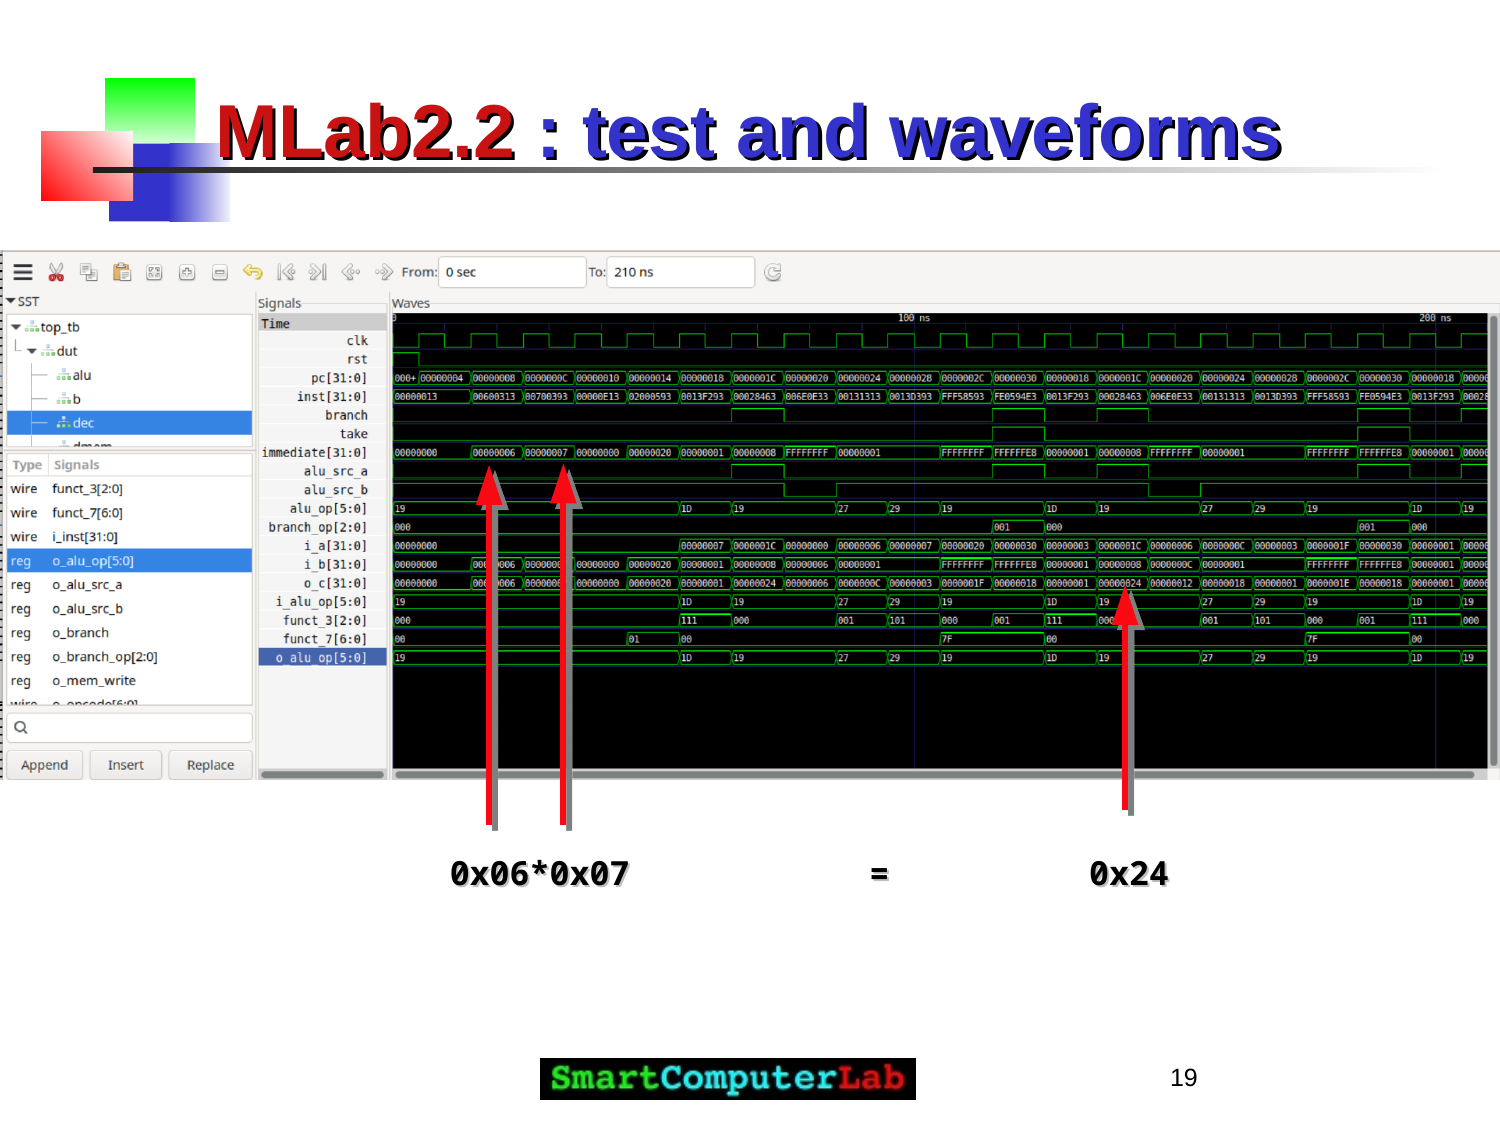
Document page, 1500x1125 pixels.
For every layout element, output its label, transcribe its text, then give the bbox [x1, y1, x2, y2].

text_box 0x06*0x07 = 0x24 [435, 845, 1321, 901]
picture [0, 250, 1500, 781]
picture [540, 1058, 916, 1100]
title MLab2.2 : test and waveforms [200, 74, 1381, 180]
